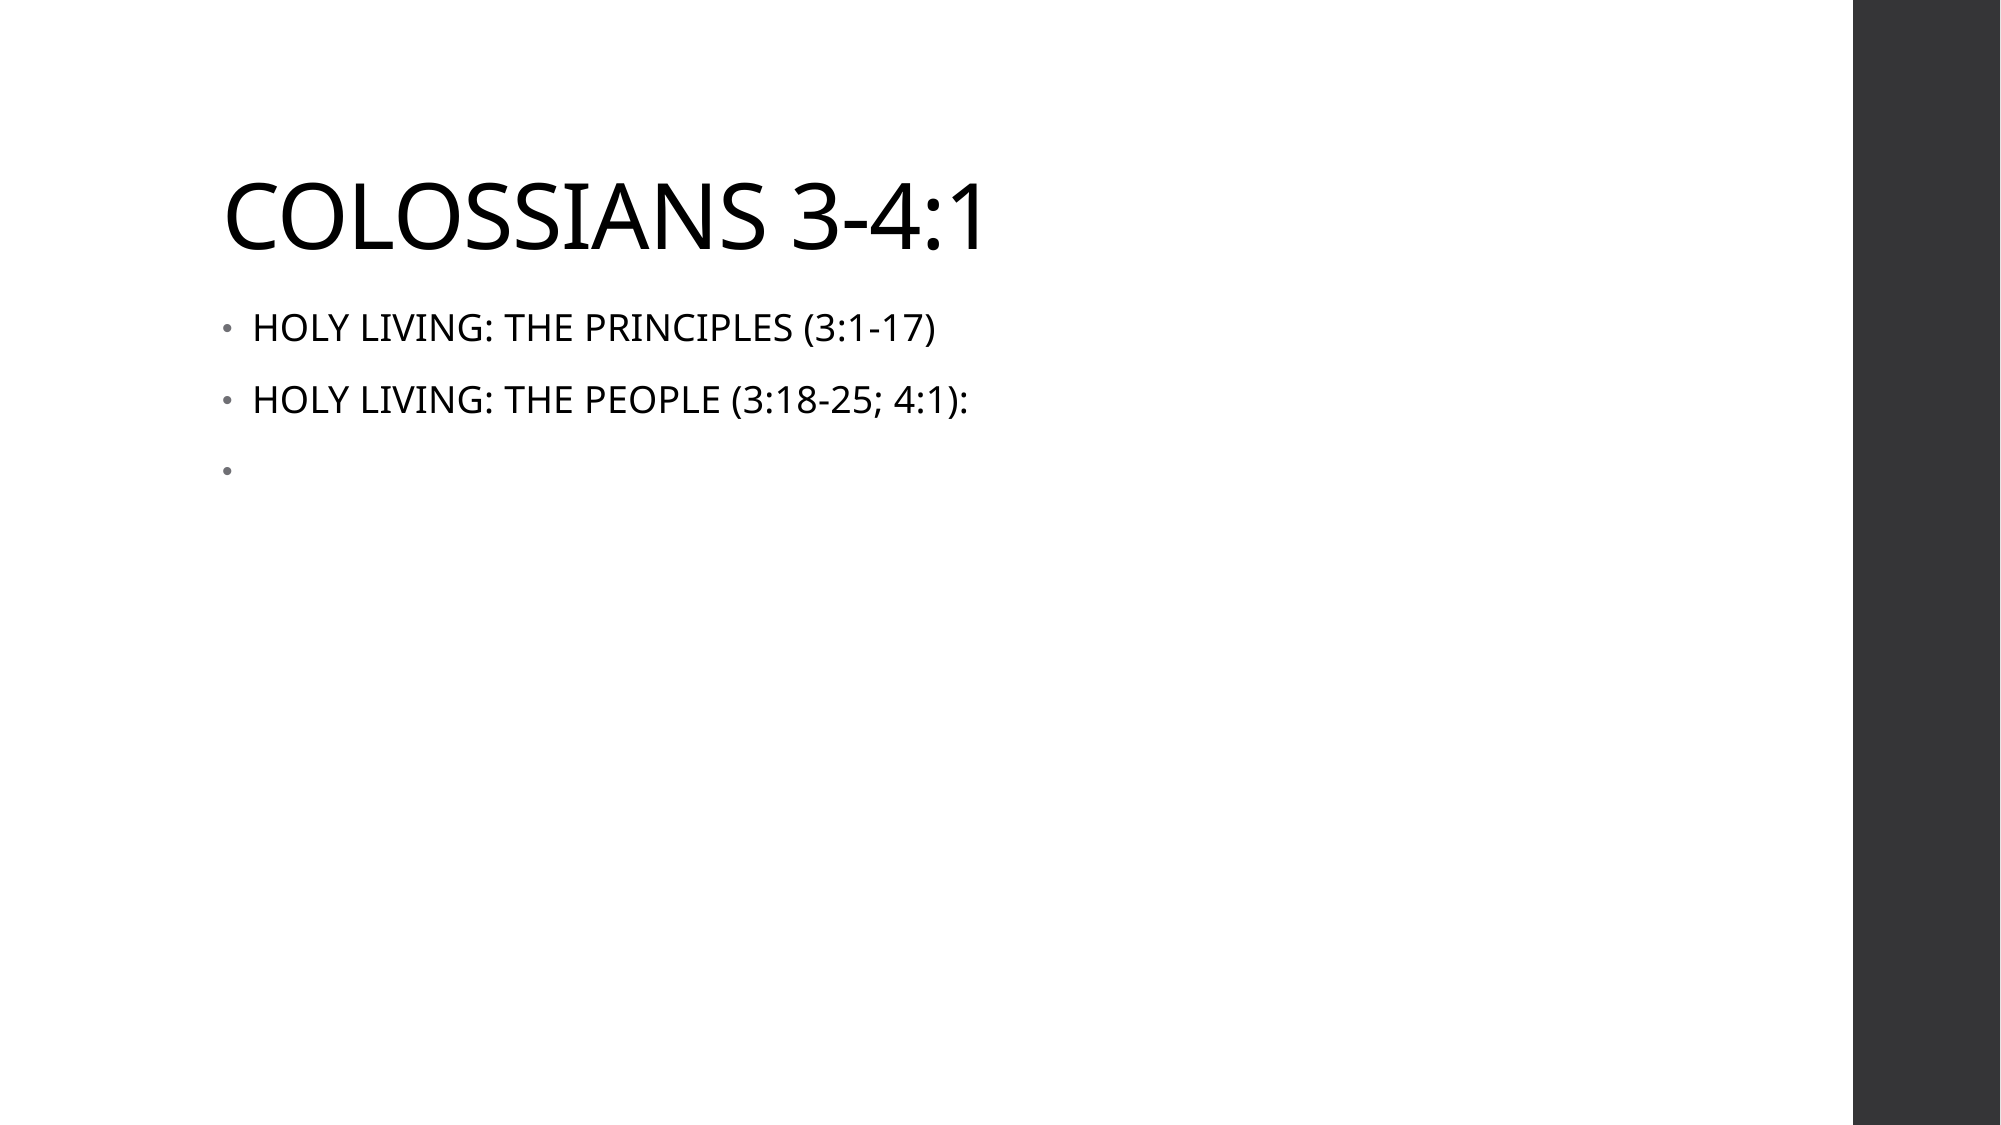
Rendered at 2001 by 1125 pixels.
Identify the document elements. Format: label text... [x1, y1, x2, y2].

title COLOSSIANS 3-4:1 [206, 60, 1797, 278]
list HOLY LIVING: THE PRINCIPLES (3:1-17) HOLY LIVING: THE PEOPLE (3:18-25; 4:1): [206, 299, 1617, 1014]
